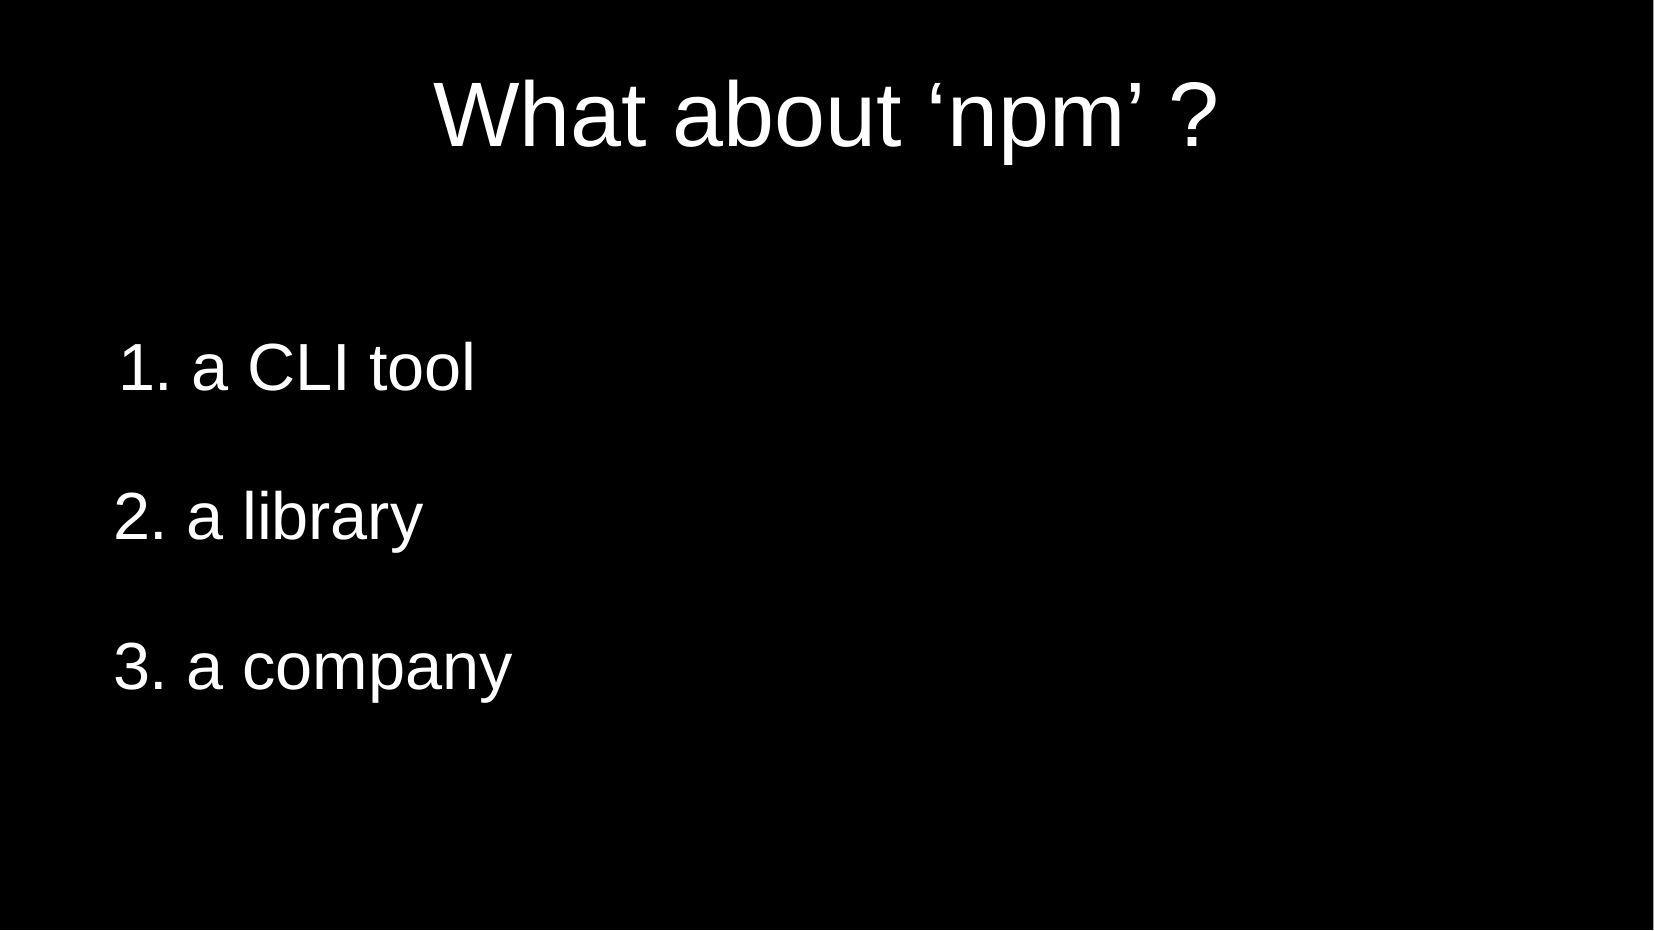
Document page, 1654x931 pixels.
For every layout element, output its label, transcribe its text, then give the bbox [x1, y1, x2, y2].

title What about ‘npm’ ? [82, 37, 1571, 193]
title 1. a CLI tool 2. a library 3. a company [59, 295, 1548, 739]
